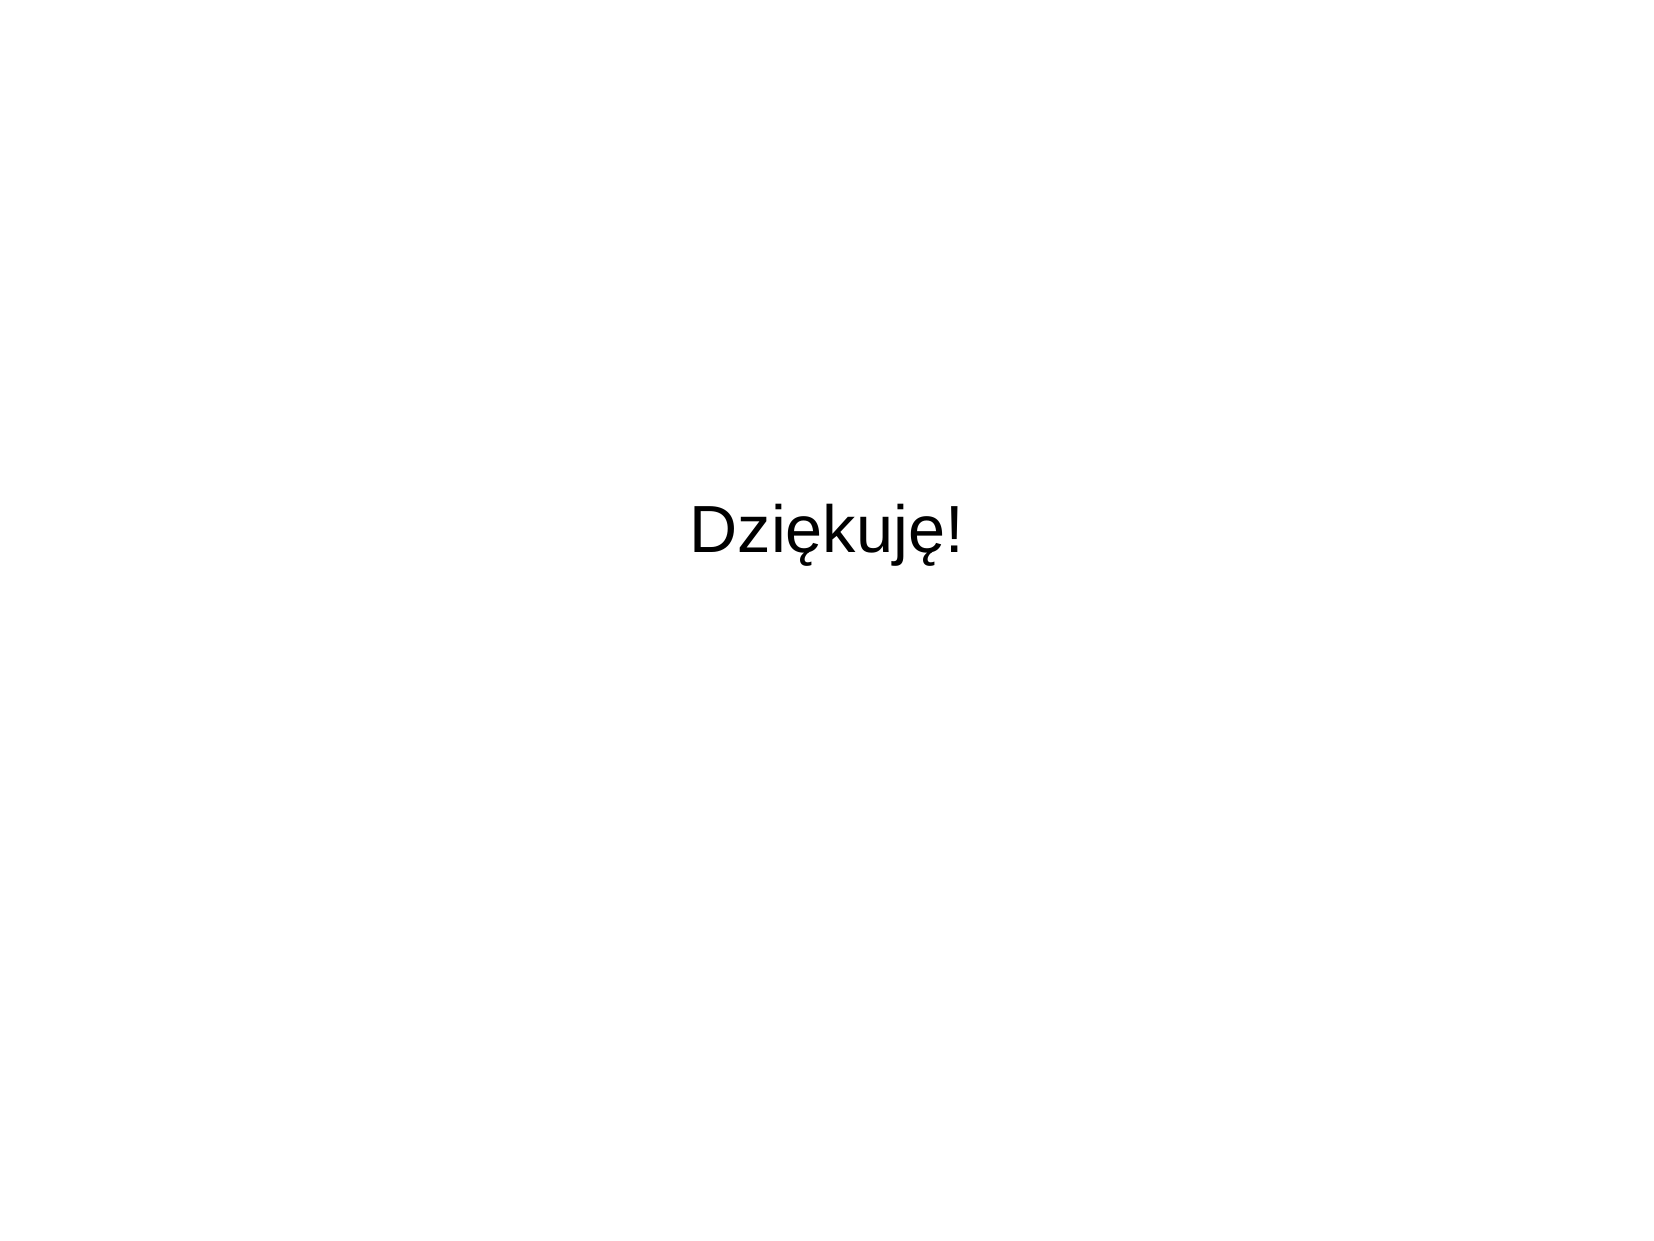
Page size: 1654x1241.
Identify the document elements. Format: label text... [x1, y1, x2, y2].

subtitle Dziękuję! [82, 49, 1571, 1010]
